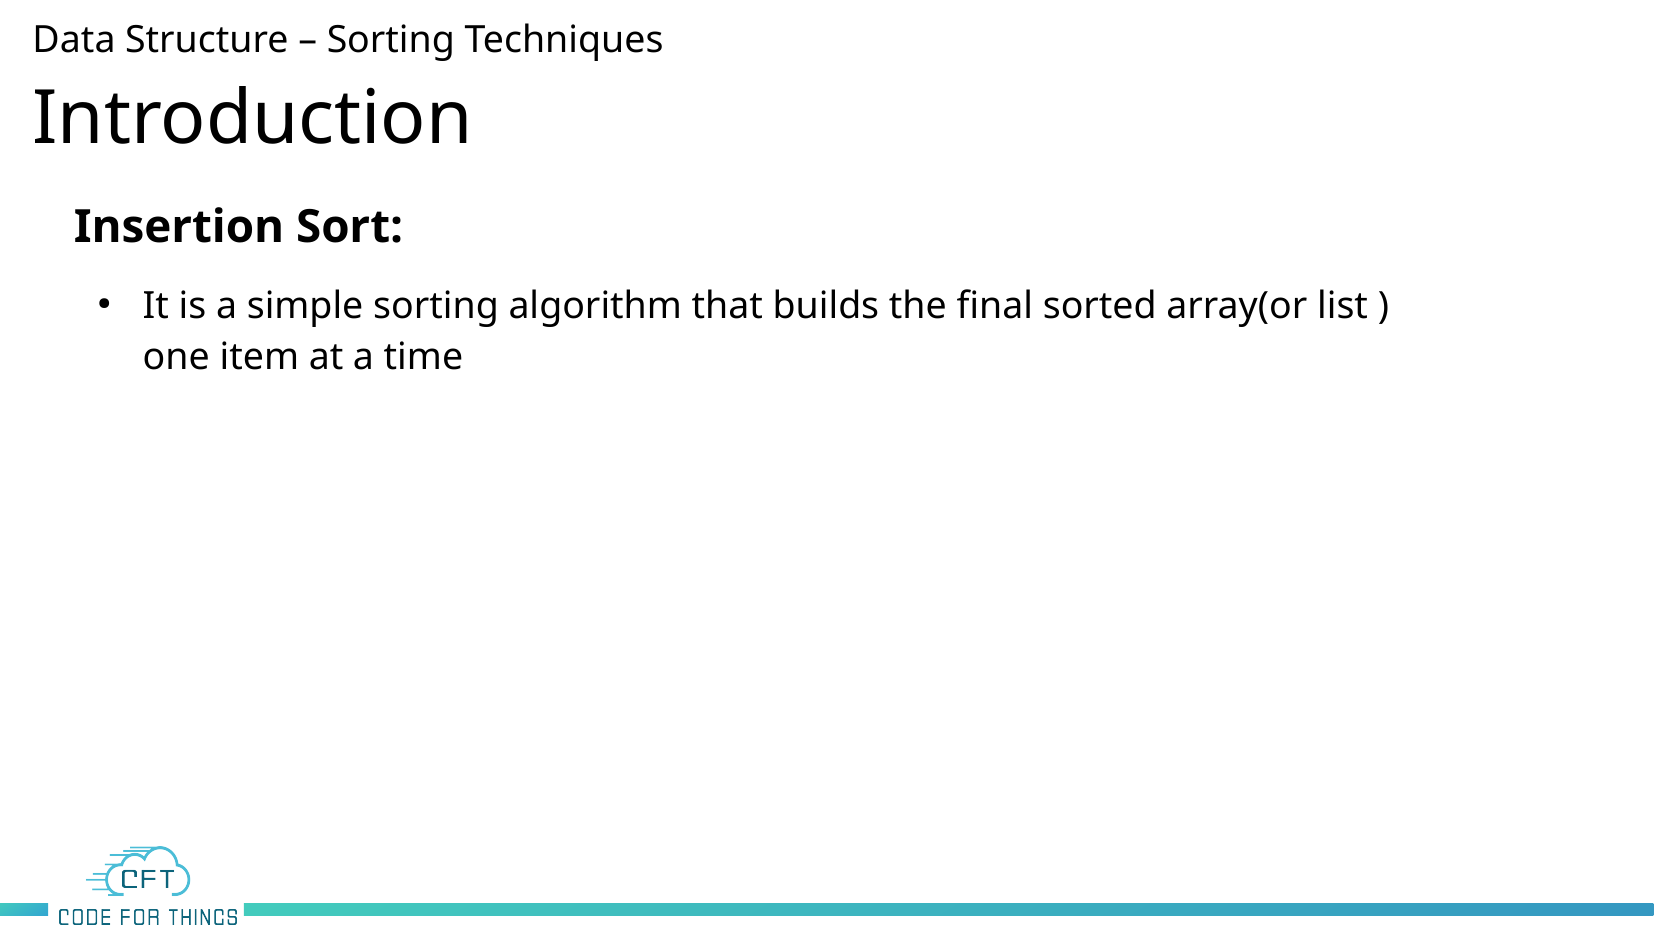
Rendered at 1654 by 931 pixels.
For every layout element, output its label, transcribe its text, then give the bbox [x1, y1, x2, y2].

text_box Insertion Sort: [47, 185, 556, 254]
text_box It is a simple sorting algorithm that builds the final sorted array(or list ) one item at a time [82, 271, 1524, 374]
title Data Structure – Sorting Techniques Introduction [32, 12, 1184, 166]
picture [59, 846, 237, 925]
